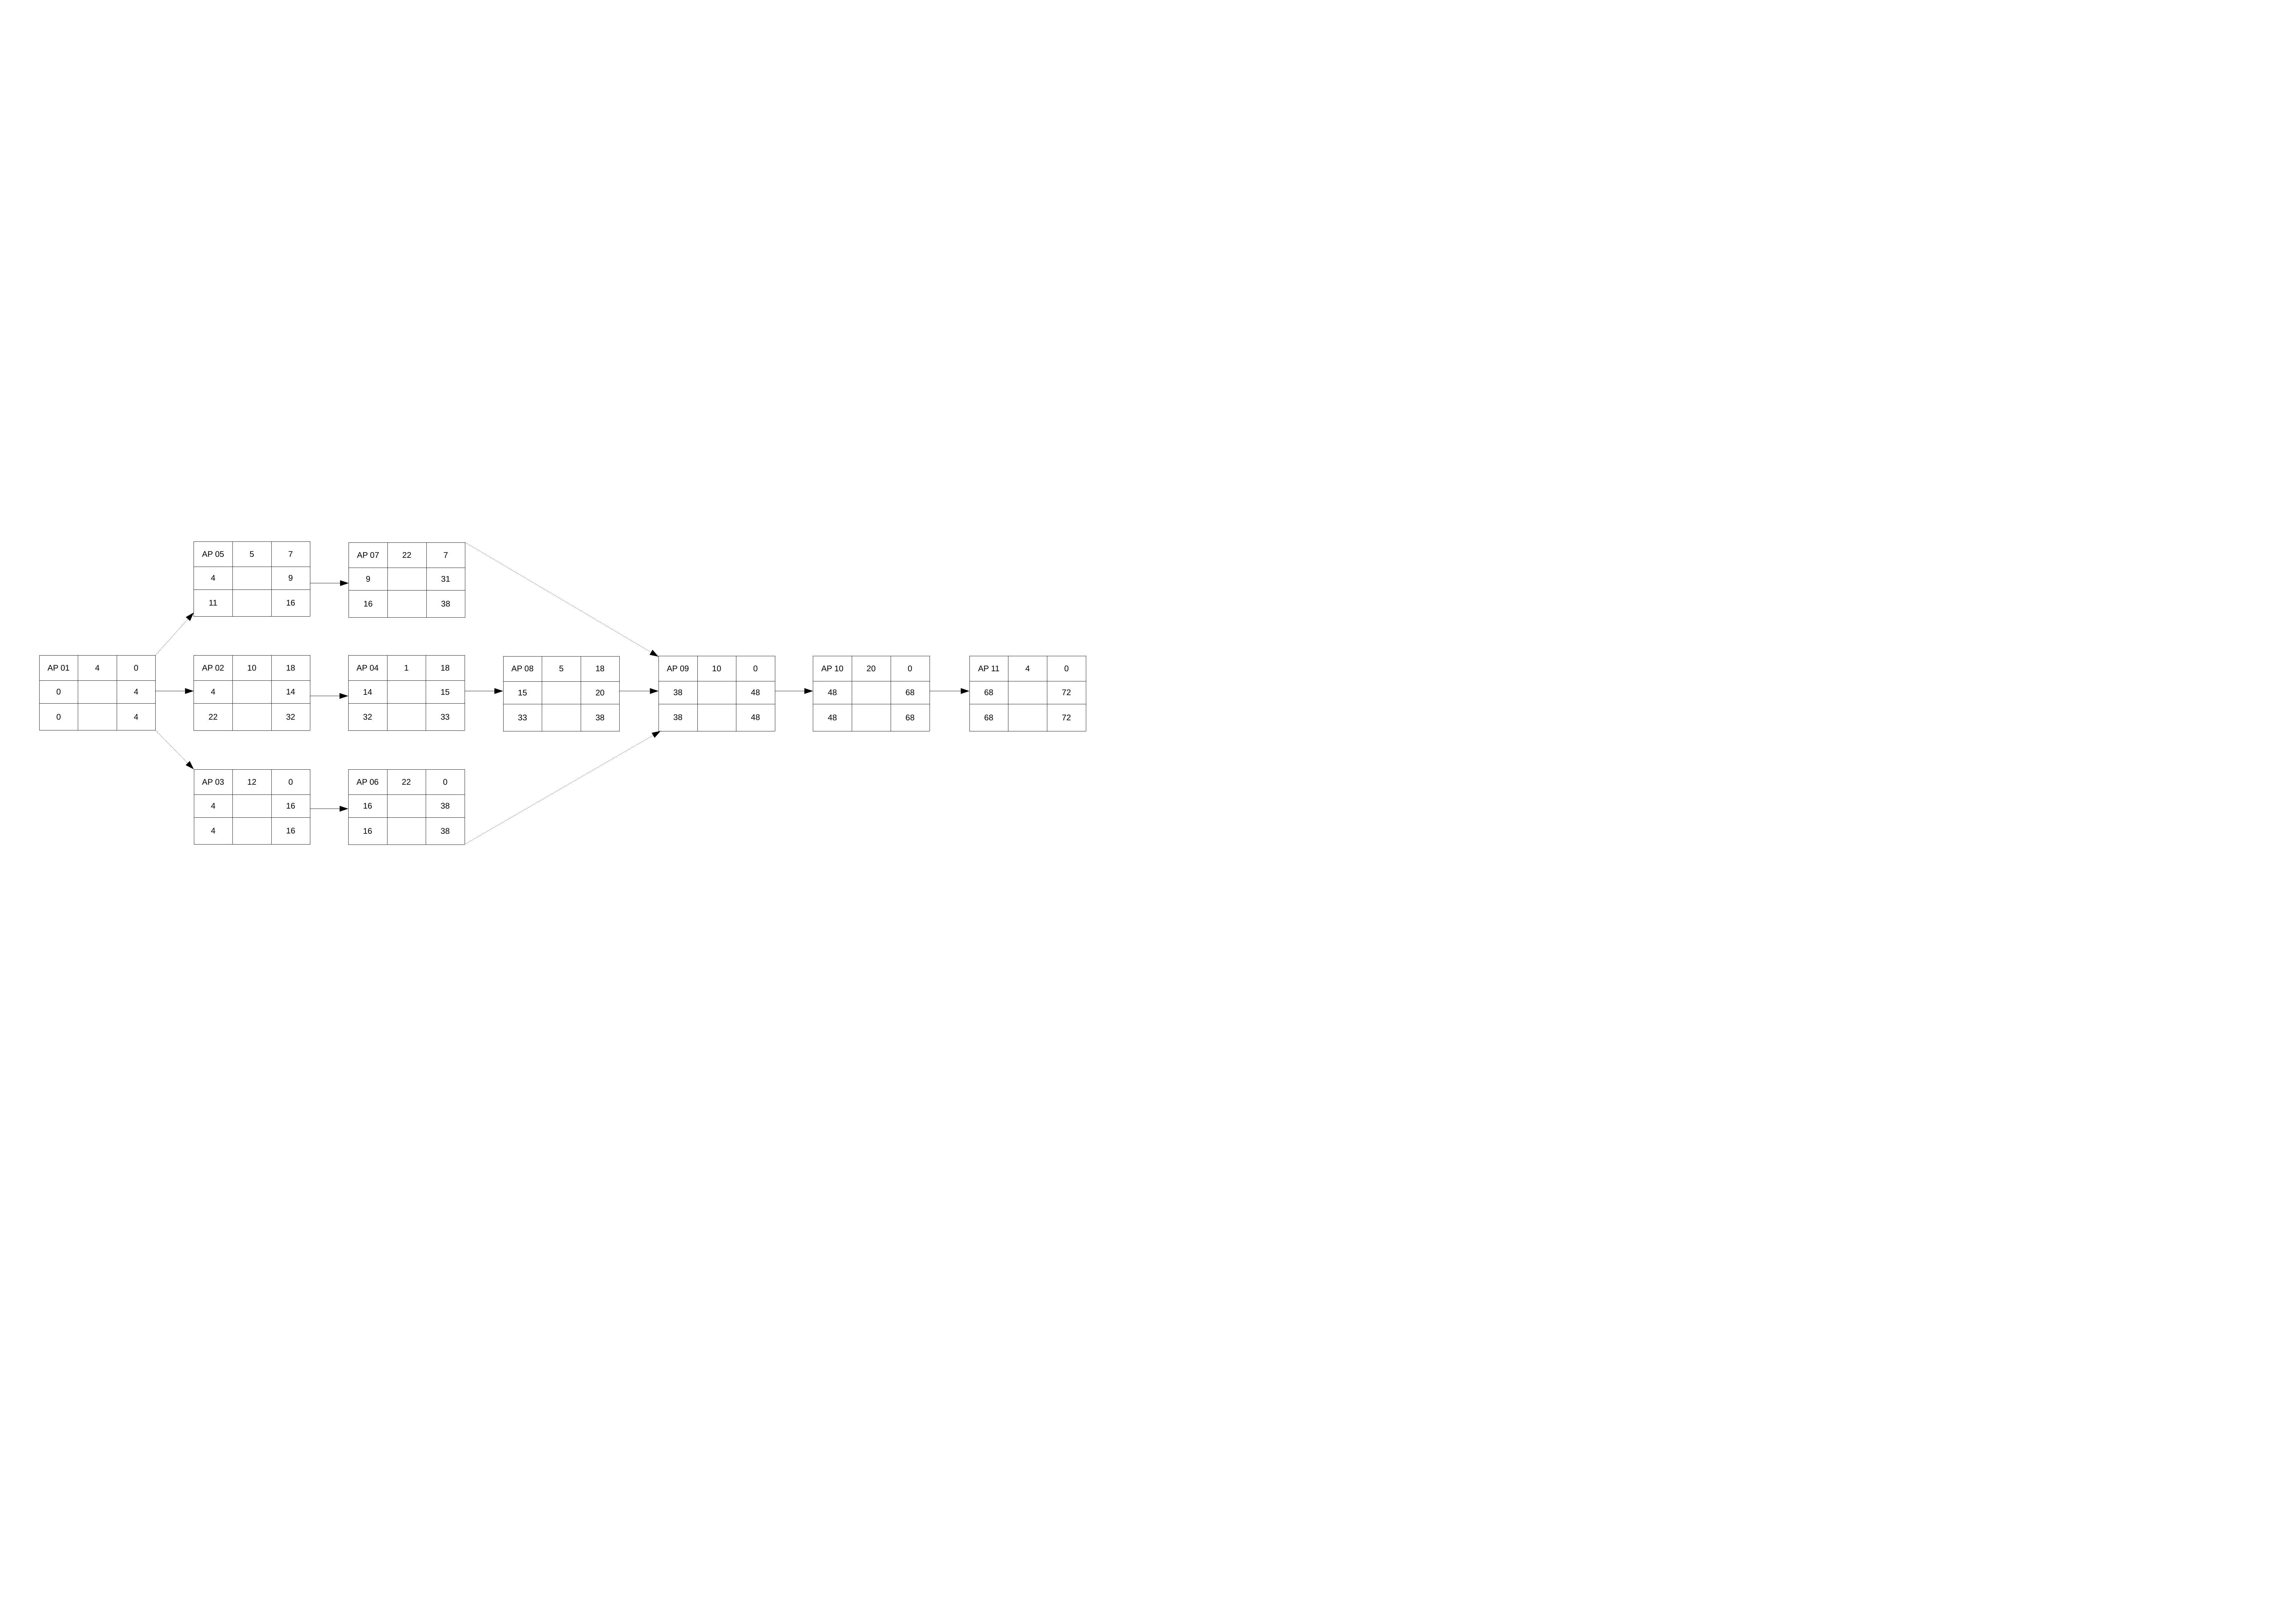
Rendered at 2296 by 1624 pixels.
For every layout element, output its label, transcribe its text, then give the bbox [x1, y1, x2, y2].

table_header 0 [736, 656, 775, 681]
table_cell 9 [272, 567, 310, 590]
table_cell 48 [736, 704, 775, 731]
table_header 0 [117, 656, 155, 680]
table_cell 31 [427, 568, 465, 590]
table_cell [387, 704, 426, 730]
table_cell [233, 567, 271, 590]
table_header 7 [272, 542, 310, 567]
table_header 4 [78, 656, 117, 680]
table_cell 9 [349, 568, 387, 590]
table_header 18 [272, 656, 310, 680]
table_cell 0 [40, 681, 78, 703]
table_cell [388, 590, 426, 617]
table_header 0 [891, 656, 930, 681]
table_header 4 [1008, 656, 1047, 681]
table_cell [387, 795, 426, 817]
table_header 22 [387, 770, 426, 795]
table_cell 20 [581, 682, 619, 704]
table_header AP 02 [194, 656, 232, 680]
table_cell [233, 704, 271, 730]
table_header 7 [427, 543, 465, 568]
table_cell 68 [891, 704, 930, 731]
table_cell 14 [272, 681, 310, 703]
table_cell 72 [1047, 681, 1086, 704]
table_cell [852, 681, 891, 704]
table_cell 4 [194, 681, 232, 703]
table_cell 38 [427, 590, 465, 617]
table_cell 38 [426, 795, 465, 817]
table_header 5 [542, 657, 581, 681]
table_cell 0 [40, 704, 78, 730]
table_header 1 [387, 656, 426, 680]
table_cell 16 [349, 795, 387, 817]
table_cell 32 [349, 704, 387, 730]
table_cell 38 [659, 681, 697, 704]
table_cell 4 [117, 704, 155, 730]
table_cell [233, 590, 271, 616]
table_cell 33 [426, 704, 465, 730]
table_header AP 01 [40, 656, 78, 680]
table_cell [542, 704, 581, 731]
table_header 5 [233, 542, 271, 567]
table_header AP 08 [504, 657, 542, 681]
table_cell [698, 704, 736, 731]
table_cell 14 [349, 681, 387, 703]
table_header 18 [426, 656, 465, 680]
table_header AP 11 [970, 656, 1008, 681]
table_cell [233, 818, 271, 844]
table_cell 38 [426, 818, 465, 845]
table_cell [1008, 704, 1047, 731]
table_cell 68 [891, 681, 930, 704]
table_cell [387, 681, 426, 703]
table_cell [542, 682, 581, 704]
table_cell [852, 704, 891, 731]
table_cell [233, 681, 271, 703]
table_header 0 [1047, 656, 1086, 681]
table_cell 4 [194, 795, 232, 817]
table_cell 32 [272, 704, 310, 730]
table_cell 16 [349, 818, 387, 845]
table_cell [1008, 681, 1047, 704]
table_cell 4 [194, 818, 232, 844]
table_cell 16 [272, 818, 310, 844]
table_cell 68 [970, 704, 1008, 731]
table_cell 4 [117, 681, 155, 703]
table_header AP 03 [194, 770, 232, 795]
table_header AP 05 [194, 542, 232, 567]
table_cell 72 [1047, 704, 1086, 731]
table_cell 33 [504, 704, 542, 731]
table_cell 48 [813, 681, 852, 704]
table_cell 11 [194, 590, 232, 616]
table_cell 15 [426, 681, 465, 703]
table_header AP 06 [349, 770, 387, 795]
table_cell 16 [272, 590, 310, 616]
table_cell 48 [736, 681, 775, 704]
table_header 0 [426, 770, 465, 795]
table_cell [698, 681, 736, 704]
table_cell 15 [504, 682, 542, 704]
table_header 10 [233, 656, 271, 680]
table_cell 16 [272, 795, 310, 817]
table_header 0 [272, 770, 310, 795]
table_header AP 07 [349, 543, 387, 568]
table_cell 22 [194, 704, 232, 730]
table_cell 48 [813, 704, 852, 731]
table_header AP 04 [349, 656, 387, 680]
table_cell [233, 795, 271, 817]
table_cell [387, 818, 426, 845]
table_header 18 [581, 657, 619, 681]
table_header AP 09 [659, 656, 697, 681]
table_cell [78, 704, 117, 730]
table_header 22 [388, 543, 426, 568]
table_header 20 [852, 656, 891, 681]
table_cell 68 [970, 681, 1008, 704]
table_header 12 [233, 770, 271, 795]
table_header AP 10 [813, 656, 852, 681]
table_cell 38 [581, 704, 619, 731]
table_cell 16 [349, 590, 387, 617]
table_cell [388, 568, 426, 590]
table_header 10 [698, 656, 736, 681]
table_cell 38 [659, 704, 697, 731]
table_cell [78, 681, 117, 703]
table_cell 4 [194, 567, 232, 590]
